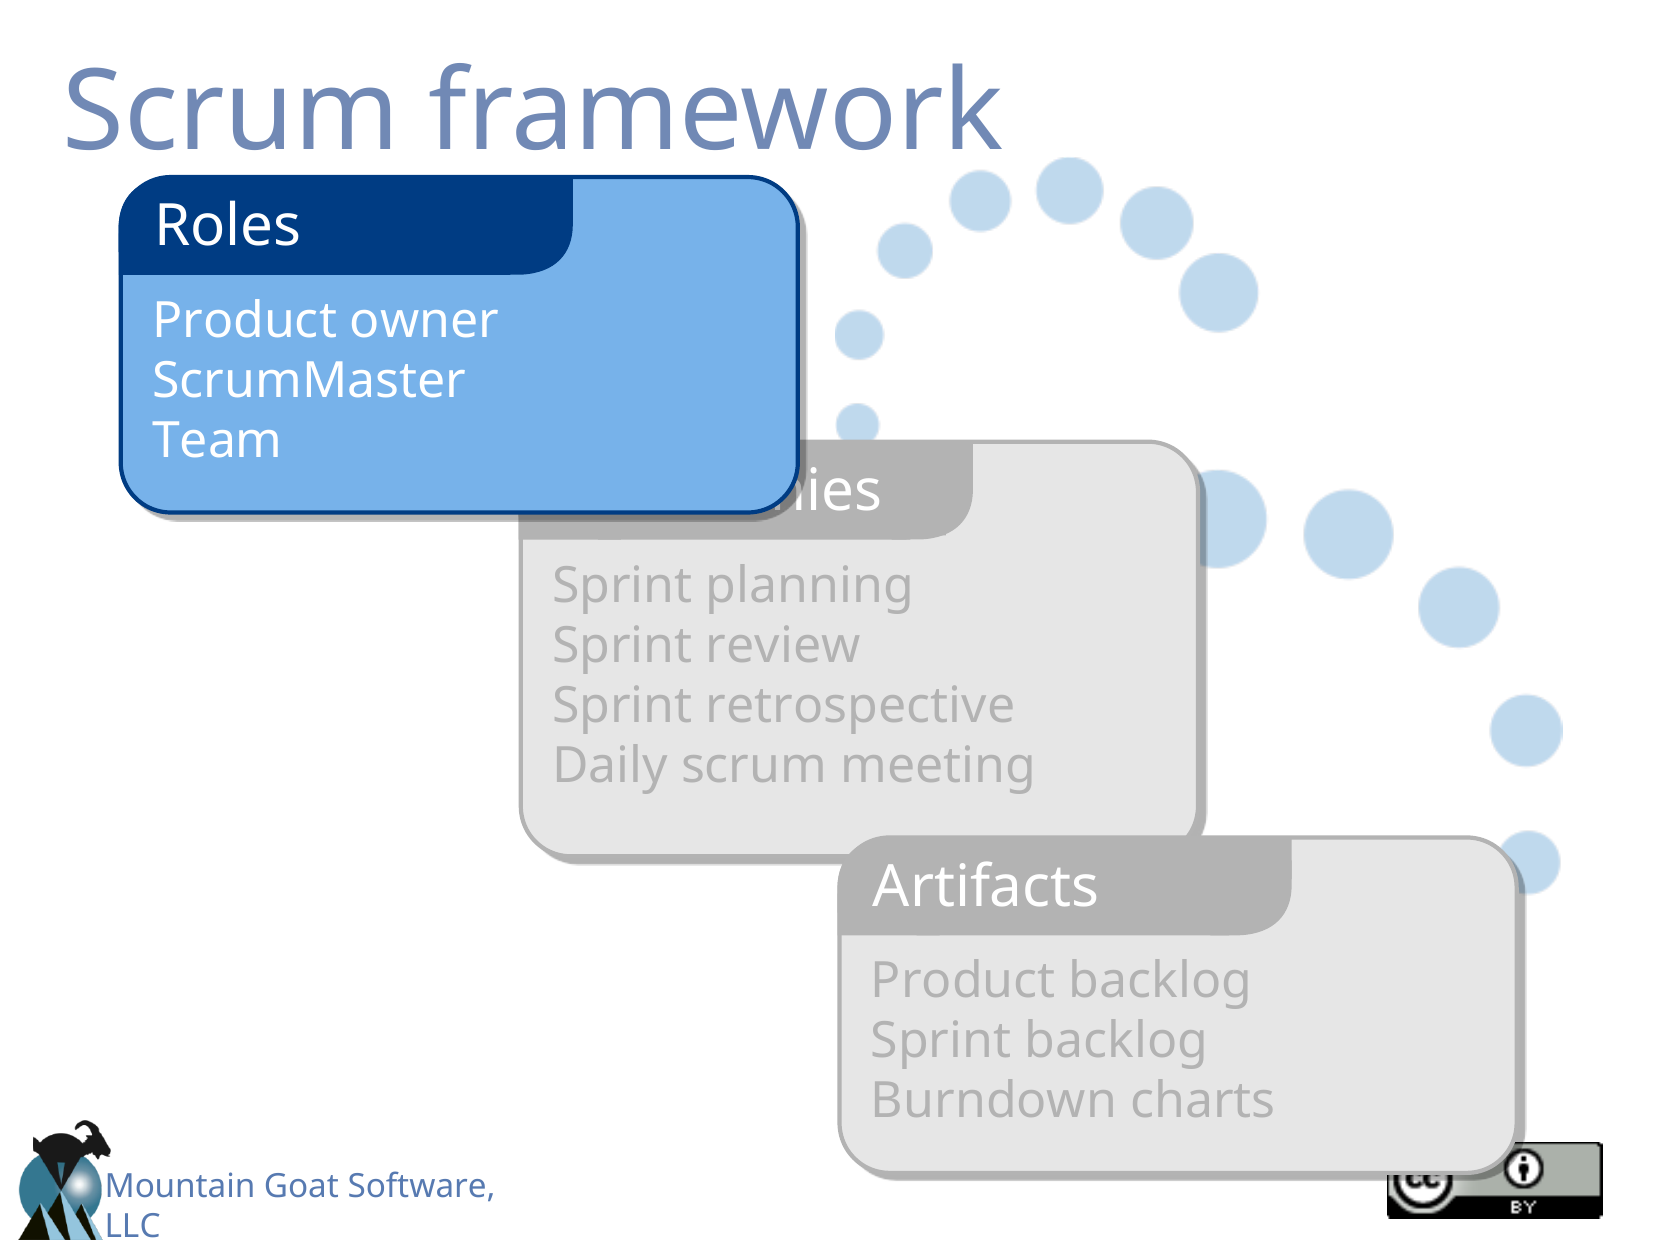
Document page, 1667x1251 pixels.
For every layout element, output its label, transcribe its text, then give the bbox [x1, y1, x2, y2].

picture [835, 194, 1563, 1096]
text_box Product backlog Sprint backlog Burndown charts [862, 939, 1482, 1157]
text_box [118, 177, 1517, 1173]
text_box Artifacts [864, 839, 1213, 932]
picture [835, 857, 845, 1096]
picture [1387, 1142, 1603, 1219]
text_box Roles [145, 179, 494, 271]
text_box Sprint planning Sprint review Sprint retrospective Daily scrum meeting [543, 543, 1148, 828]
picture [18, 1120, 111, 1240]
text_box Product owner ScrumMaster Team [143, 279, 605, 496]
title Scrum framework [56, 18, 1609, 194]
text_box Ceremonies [545, 443, 946, 536]
